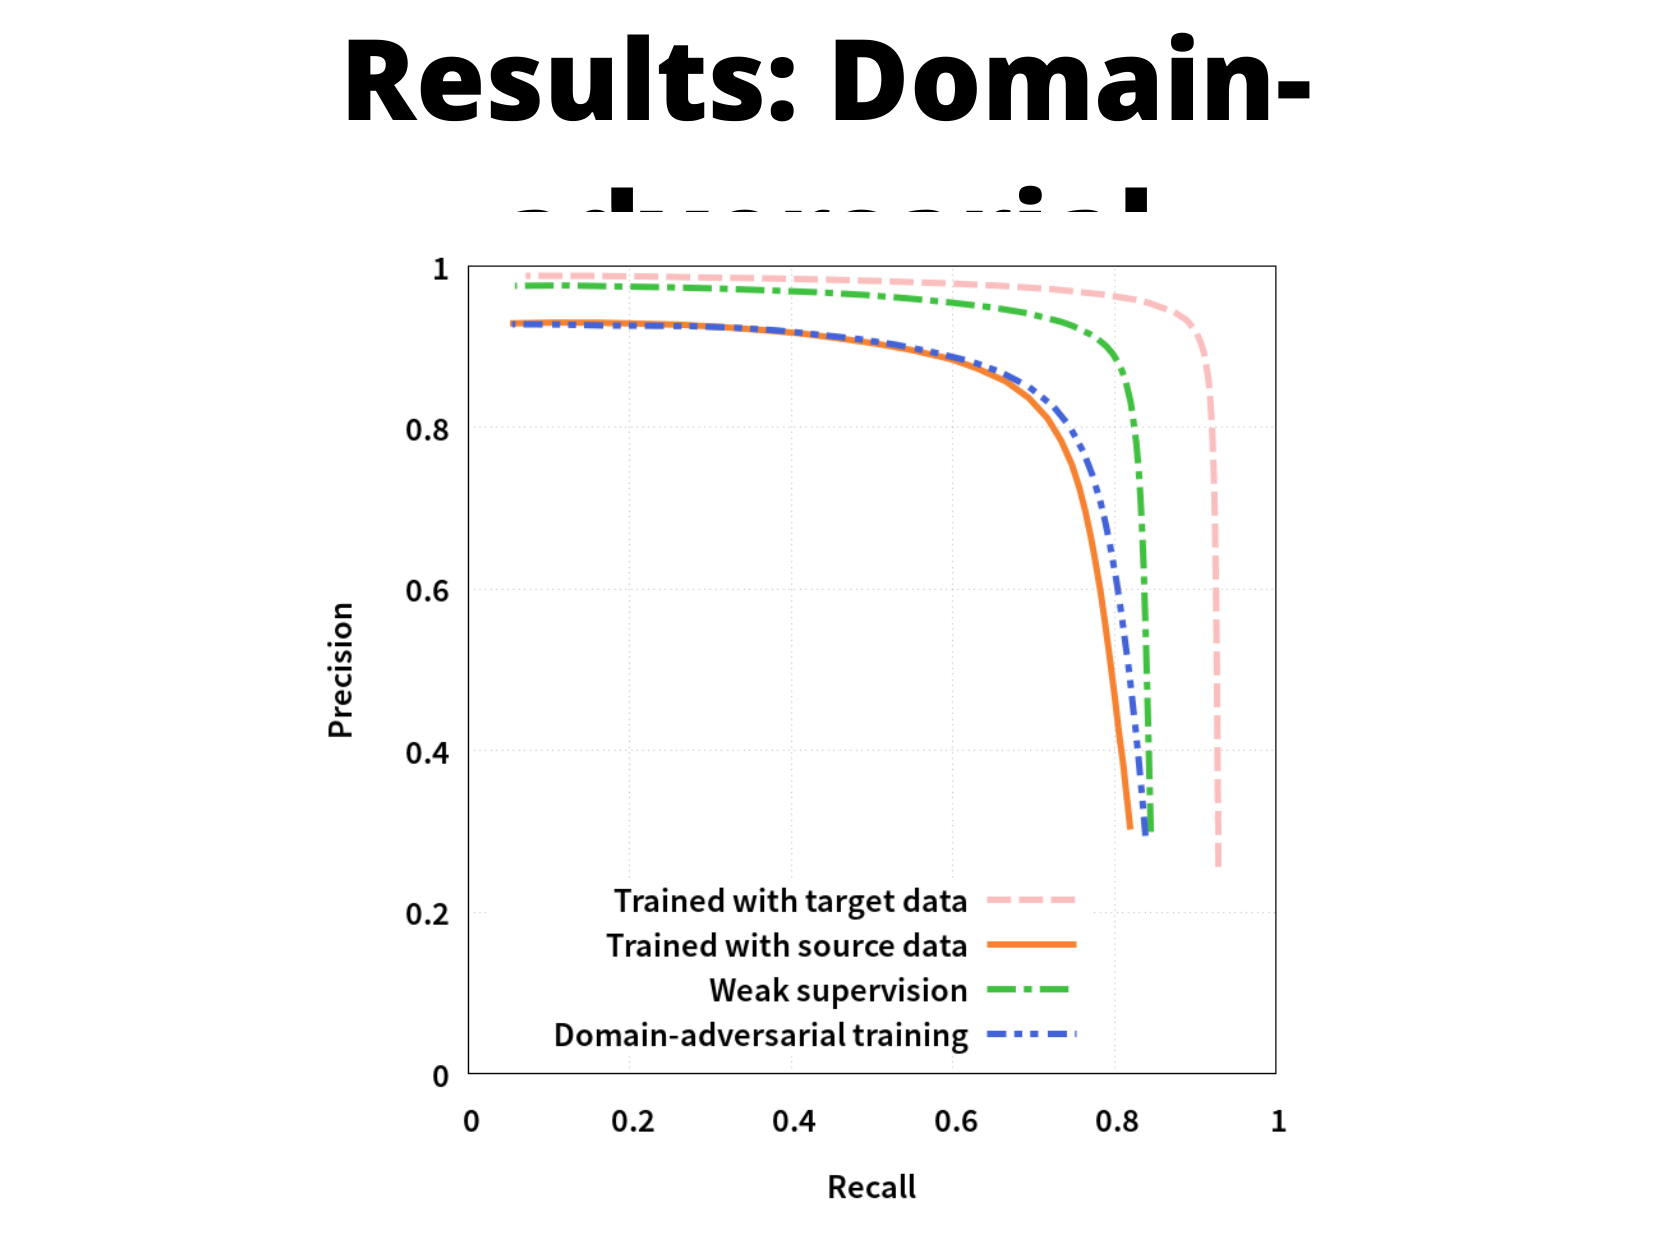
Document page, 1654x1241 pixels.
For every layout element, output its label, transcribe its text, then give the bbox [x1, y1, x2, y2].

picture [307, 212, 1329, 1234]
title Results: Domain-adversarial [82, 49, 1571, 257]
